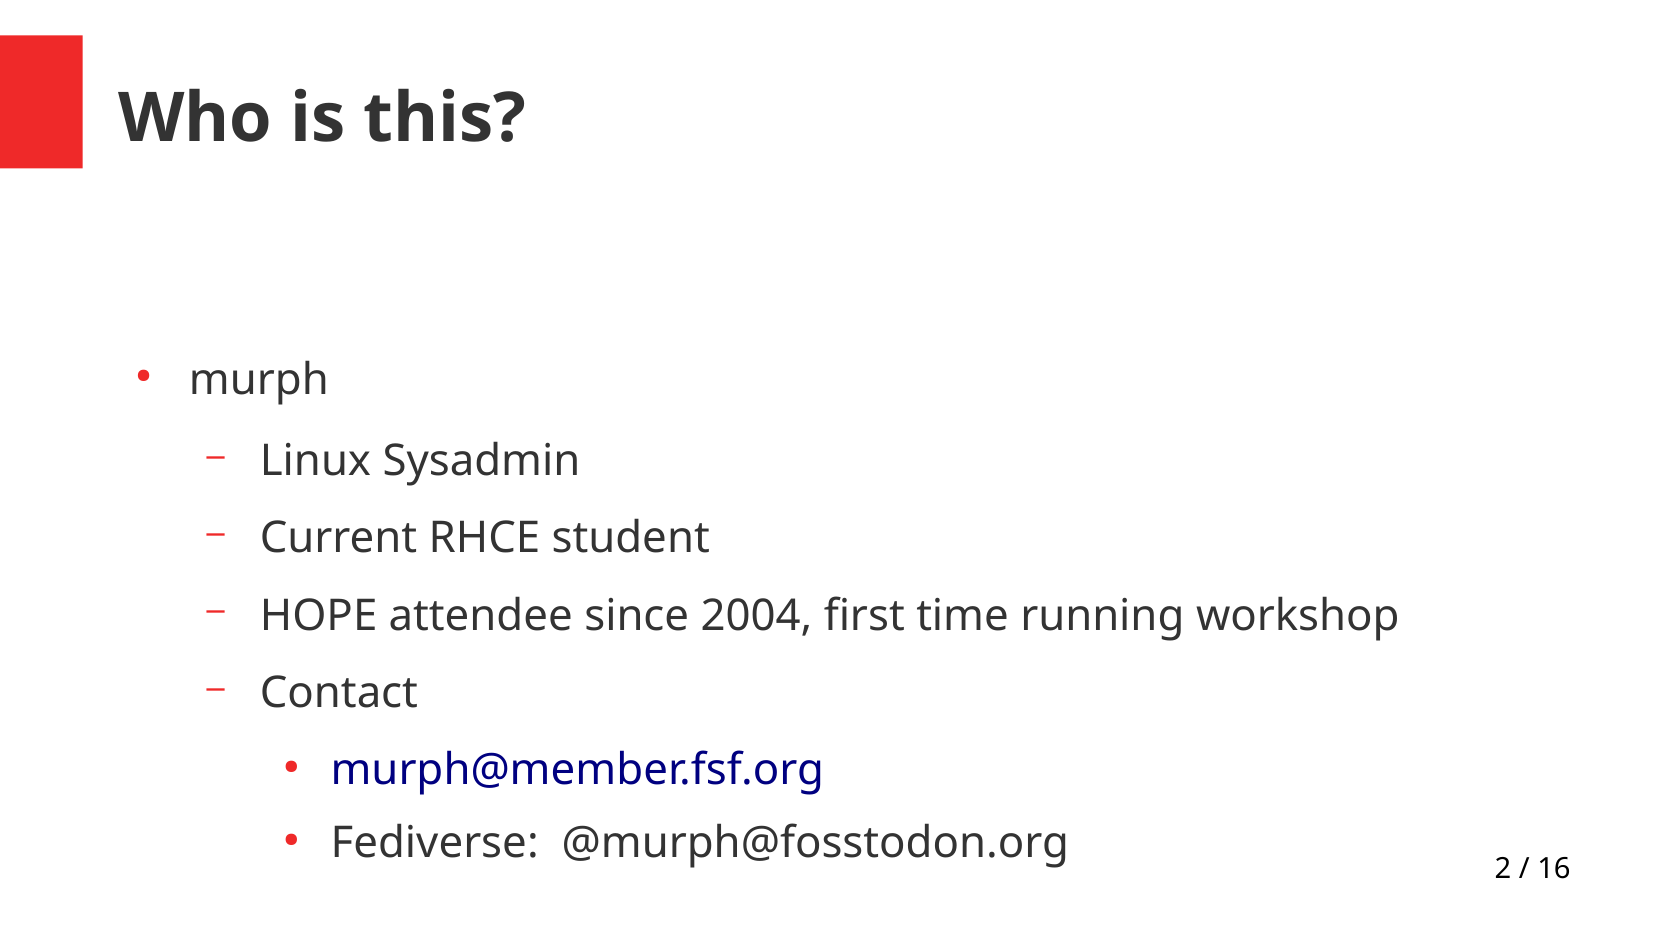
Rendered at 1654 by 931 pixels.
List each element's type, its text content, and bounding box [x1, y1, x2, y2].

list murph Linux Sysadmin Current RHCE student HOPE attendee since 2004, first time running workshop Contact murph@member.fsf.org Fediverse: @murph@fosstodon.org [118, 265, 1536, 806]
title Who is this? [118, 37, 1571, 193]
